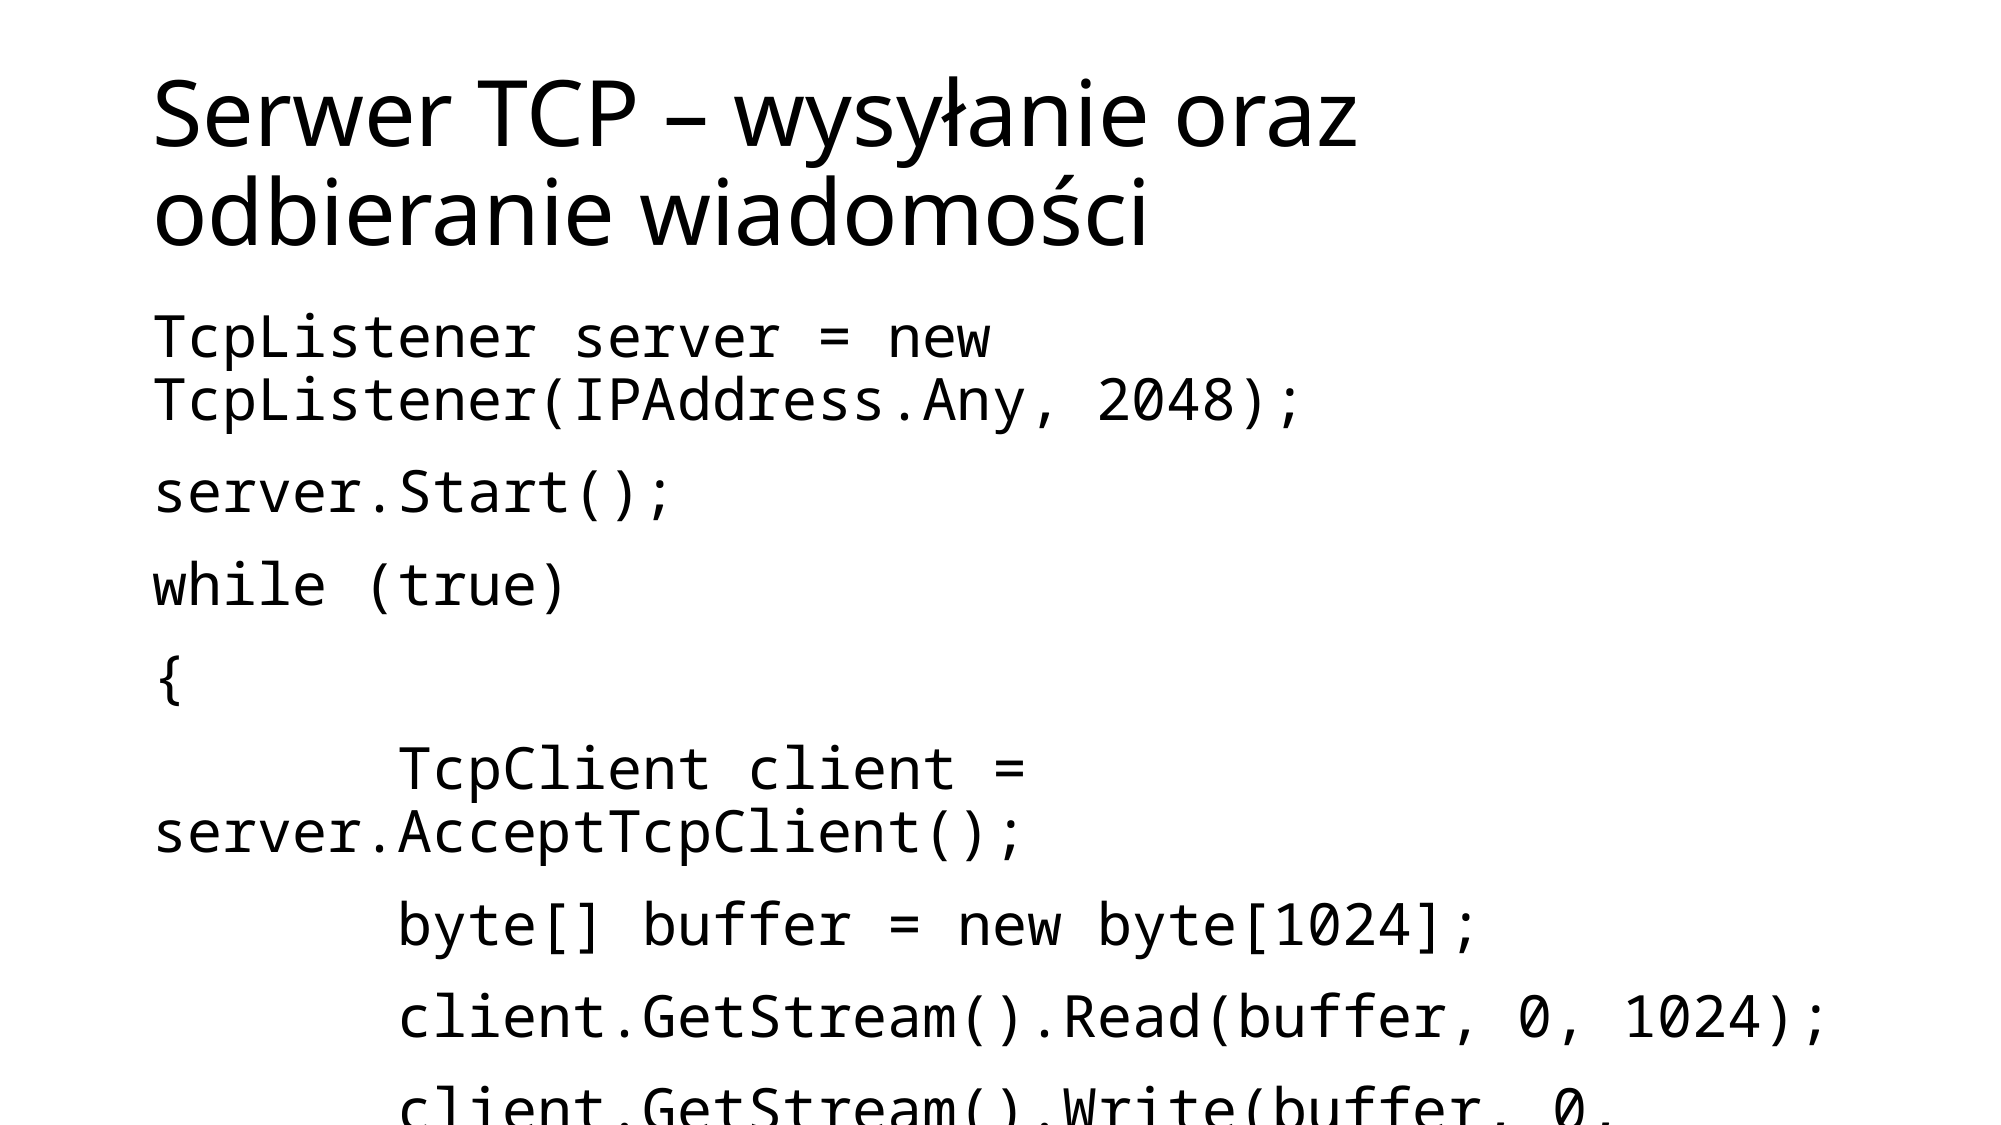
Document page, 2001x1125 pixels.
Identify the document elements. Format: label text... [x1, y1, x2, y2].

title Serwer TCP – wysyłanie oraz odbieranie wiadomości [137, 59, 1863, 278]
list TcpListener server = new TcpListener(IPAddress.Any, 2048); server.Start(); while (true) { TcpClient client = server.AcceptTcpClient(); byte[] buffer = new byte[1024]; client.GetStream().Read(buffer, 0, 1024); client.GetStream().Write(buffer, 0, buffer.Length); client.Close(); } [137, 299, 1863, 1014]
